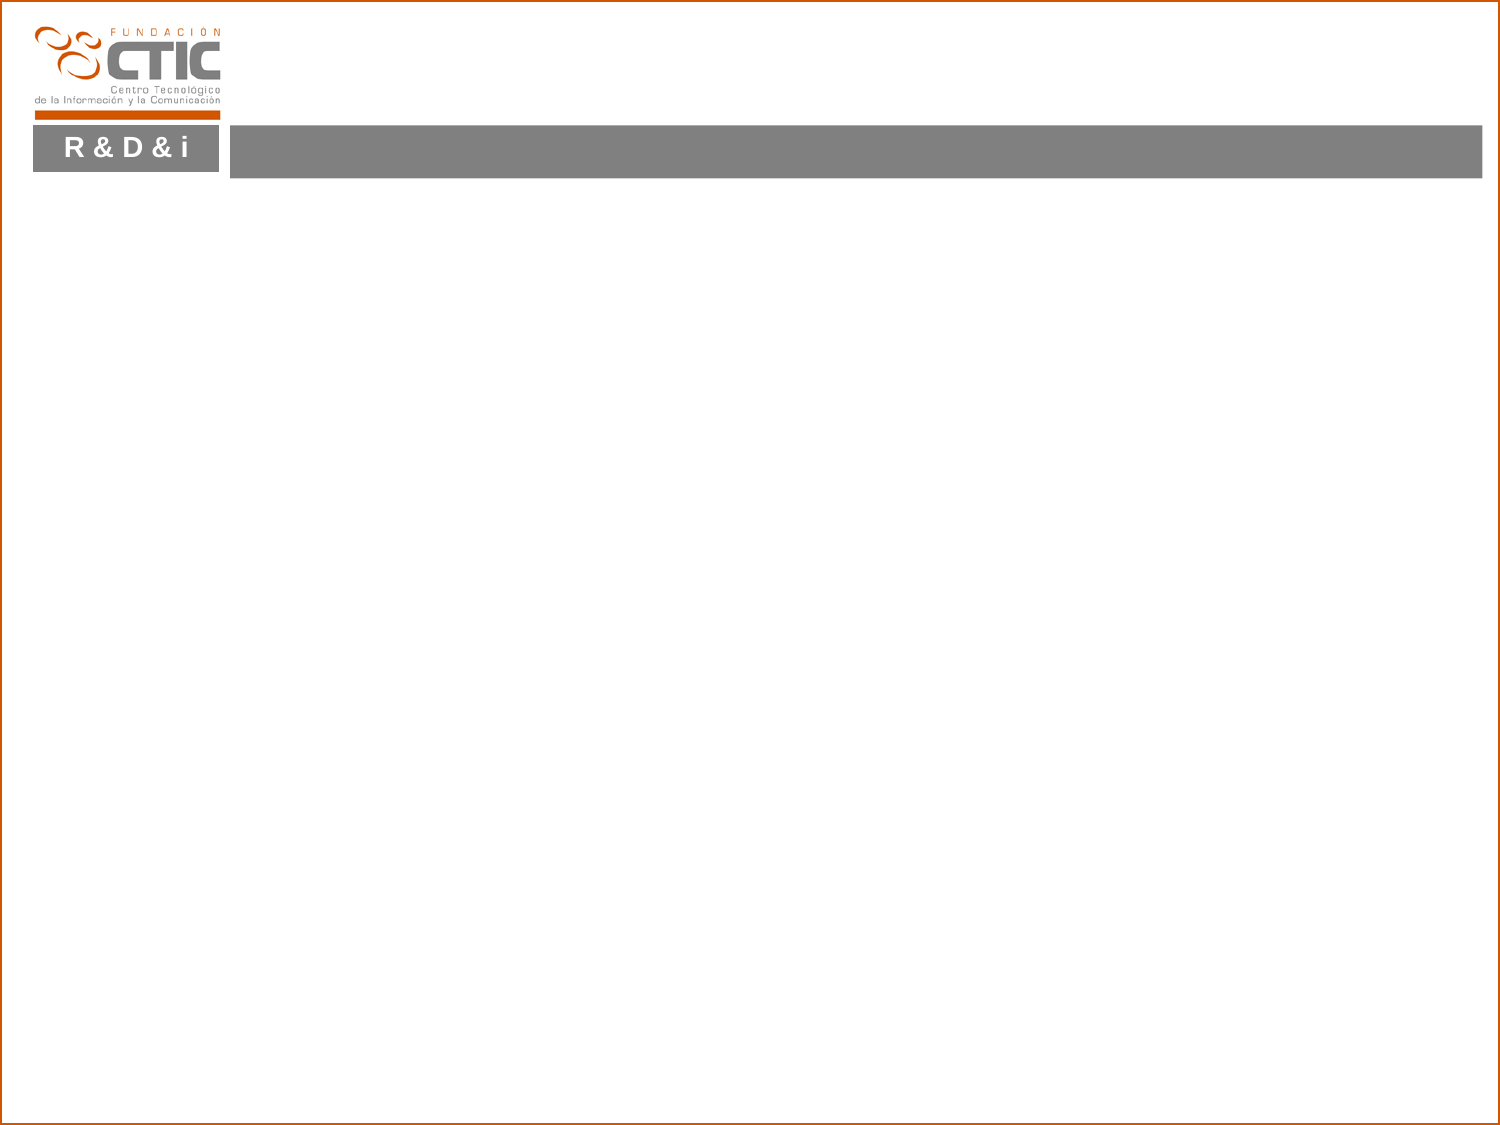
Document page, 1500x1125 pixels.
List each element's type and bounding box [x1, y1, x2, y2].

picture [34, 14, 224, 125]
